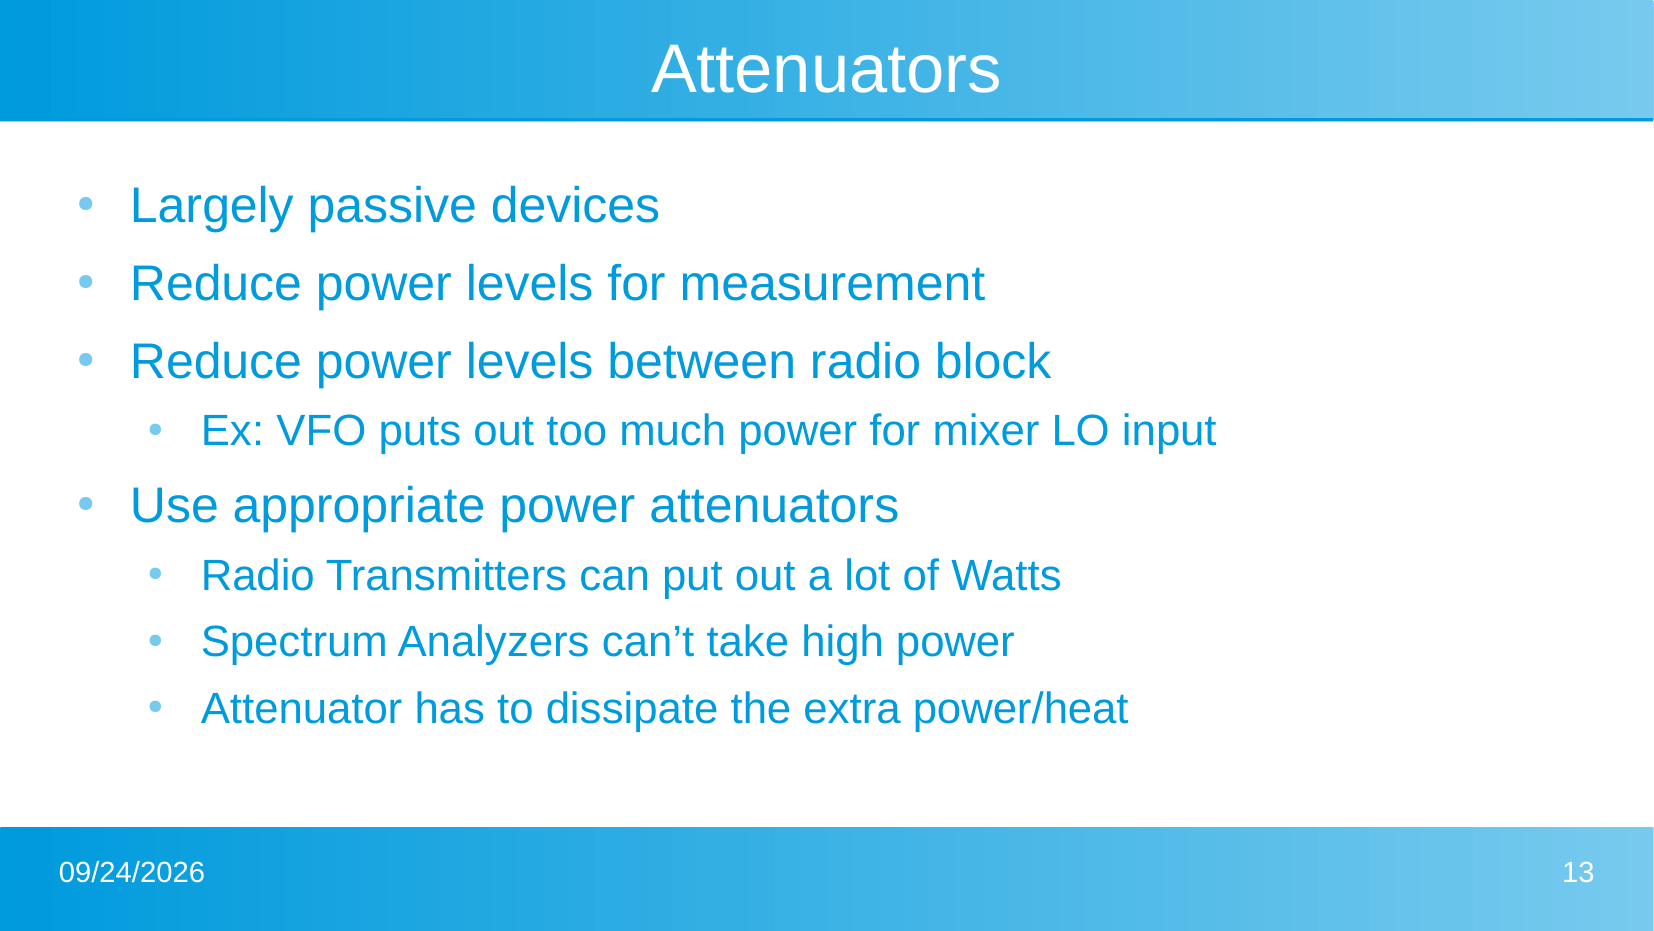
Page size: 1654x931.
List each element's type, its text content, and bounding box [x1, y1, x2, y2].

title Attenuators [59, 29, 1595, 108]
list Largely passive devices Reduce power levels for measurement Reduce power levels between radio block Ex: VFO puts out too much power for mixer LO input Use appropriate power attenuators Radio Transmitters can put out a lot of Watts Spectrum Analyzers can’t take high power Attenuator has to dissipate the extra power/heat [59, 177, 1595, 768]
